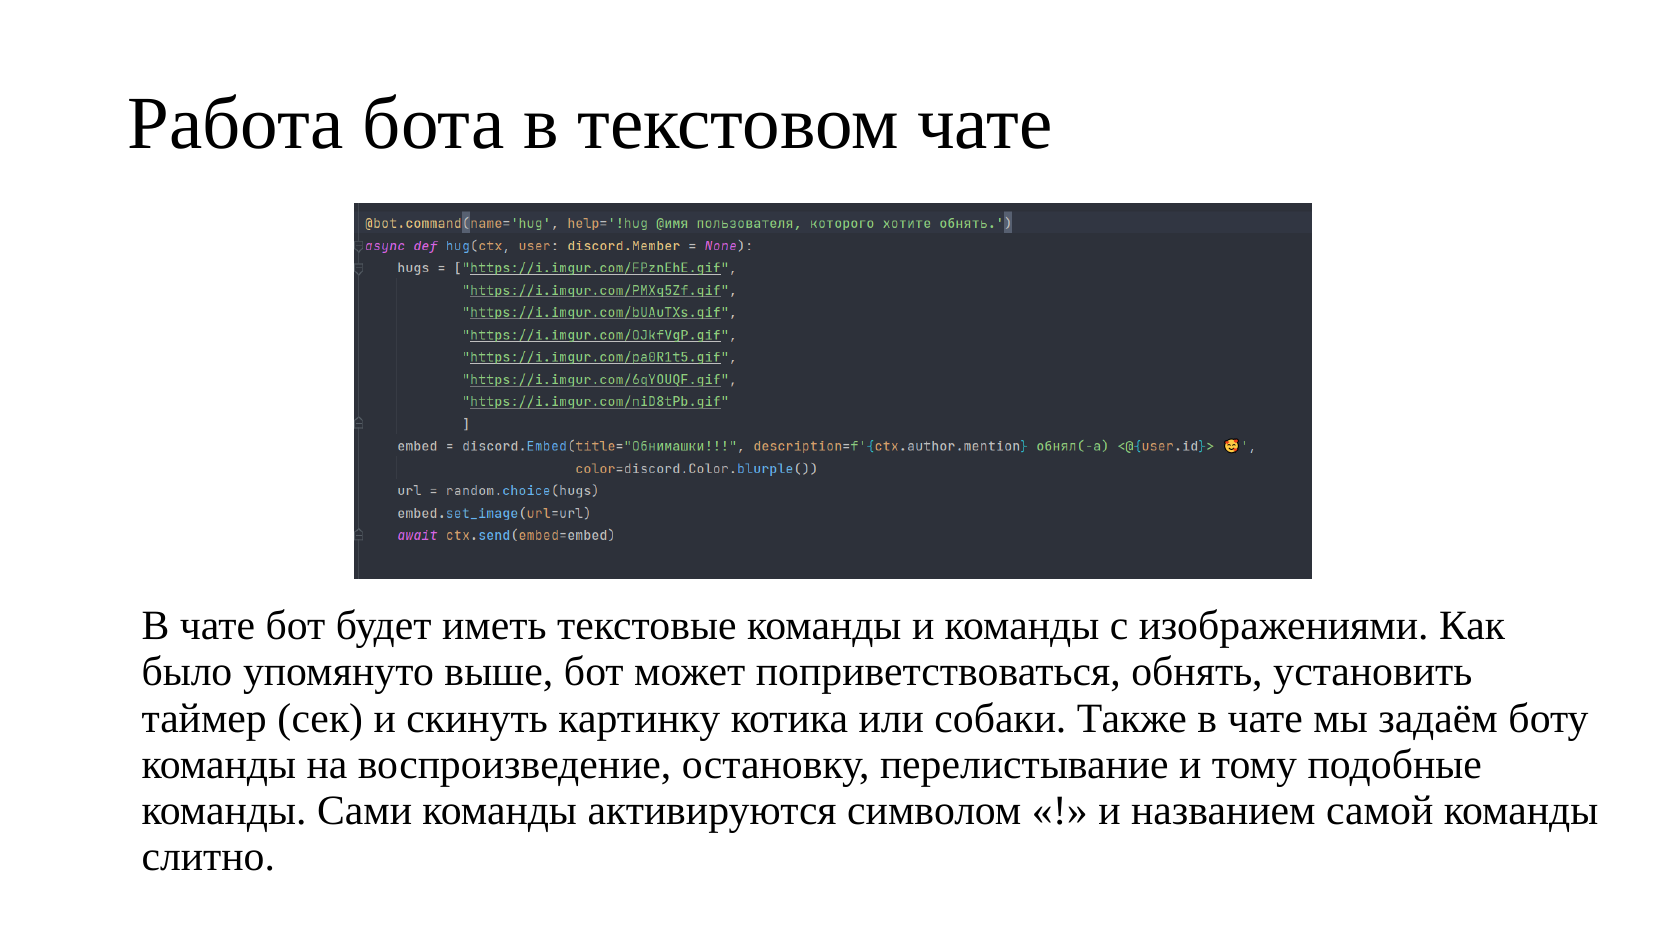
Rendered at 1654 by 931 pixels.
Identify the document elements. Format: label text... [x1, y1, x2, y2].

list В чате бот будет иметь текстовые команды и команды с изображениями. Как было упомянуто выше, бот может поприветствоваться, обнять, установить таймер (сек) и скинуть картинку котика или собаки. Также в чате мы задаём боту команды на воспроизведение, остановку, перелистывание и тому подобные команды. Сами команды активируются символом «!» и названием самой команды слитно. [70, 602, 1607, 887]
picture [354, 203, 1312, 579]
title Работа бота в текстовом чате [0, 21, 1276, 225]
